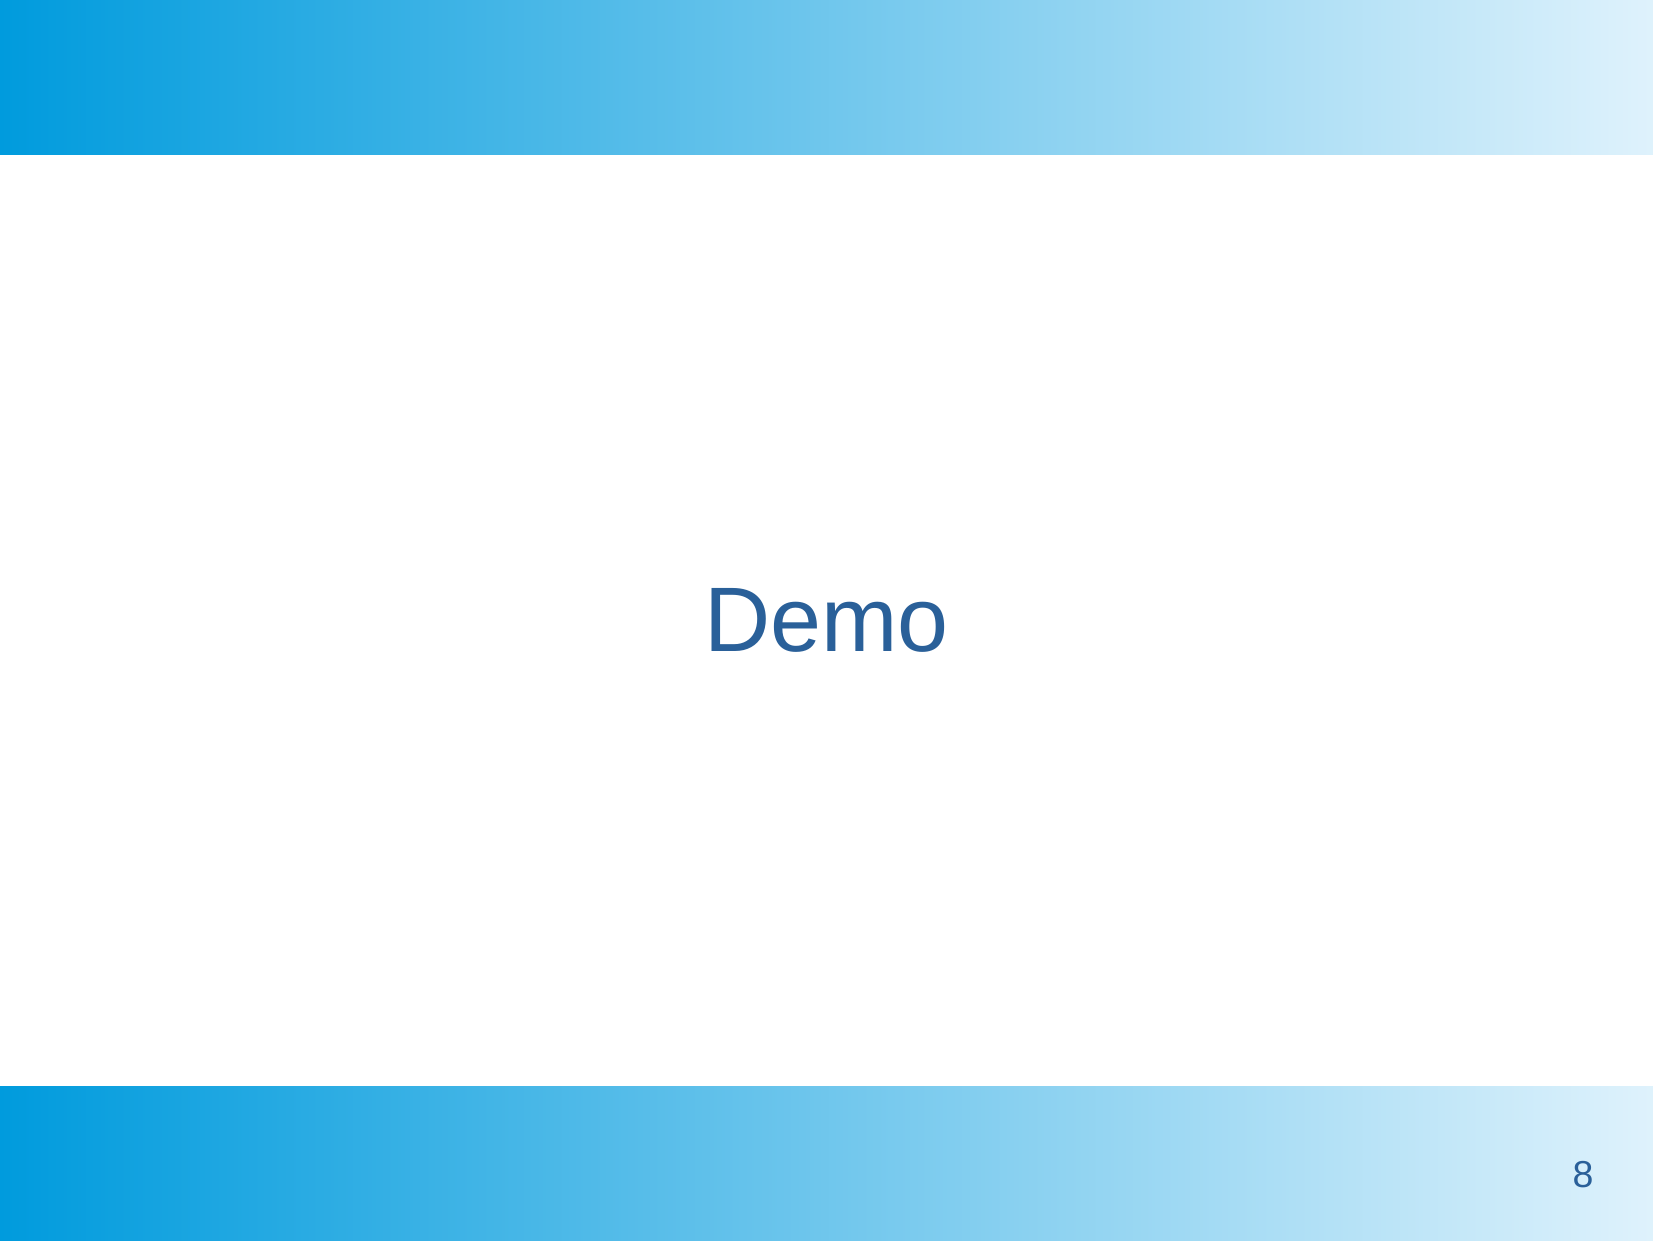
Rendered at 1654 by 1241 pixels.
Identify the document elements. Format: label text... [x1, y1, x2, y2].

title Demo [82, 516, 1571, 724]
text_box <Foliennummer> [1379, 1146, 1654, 1217]
